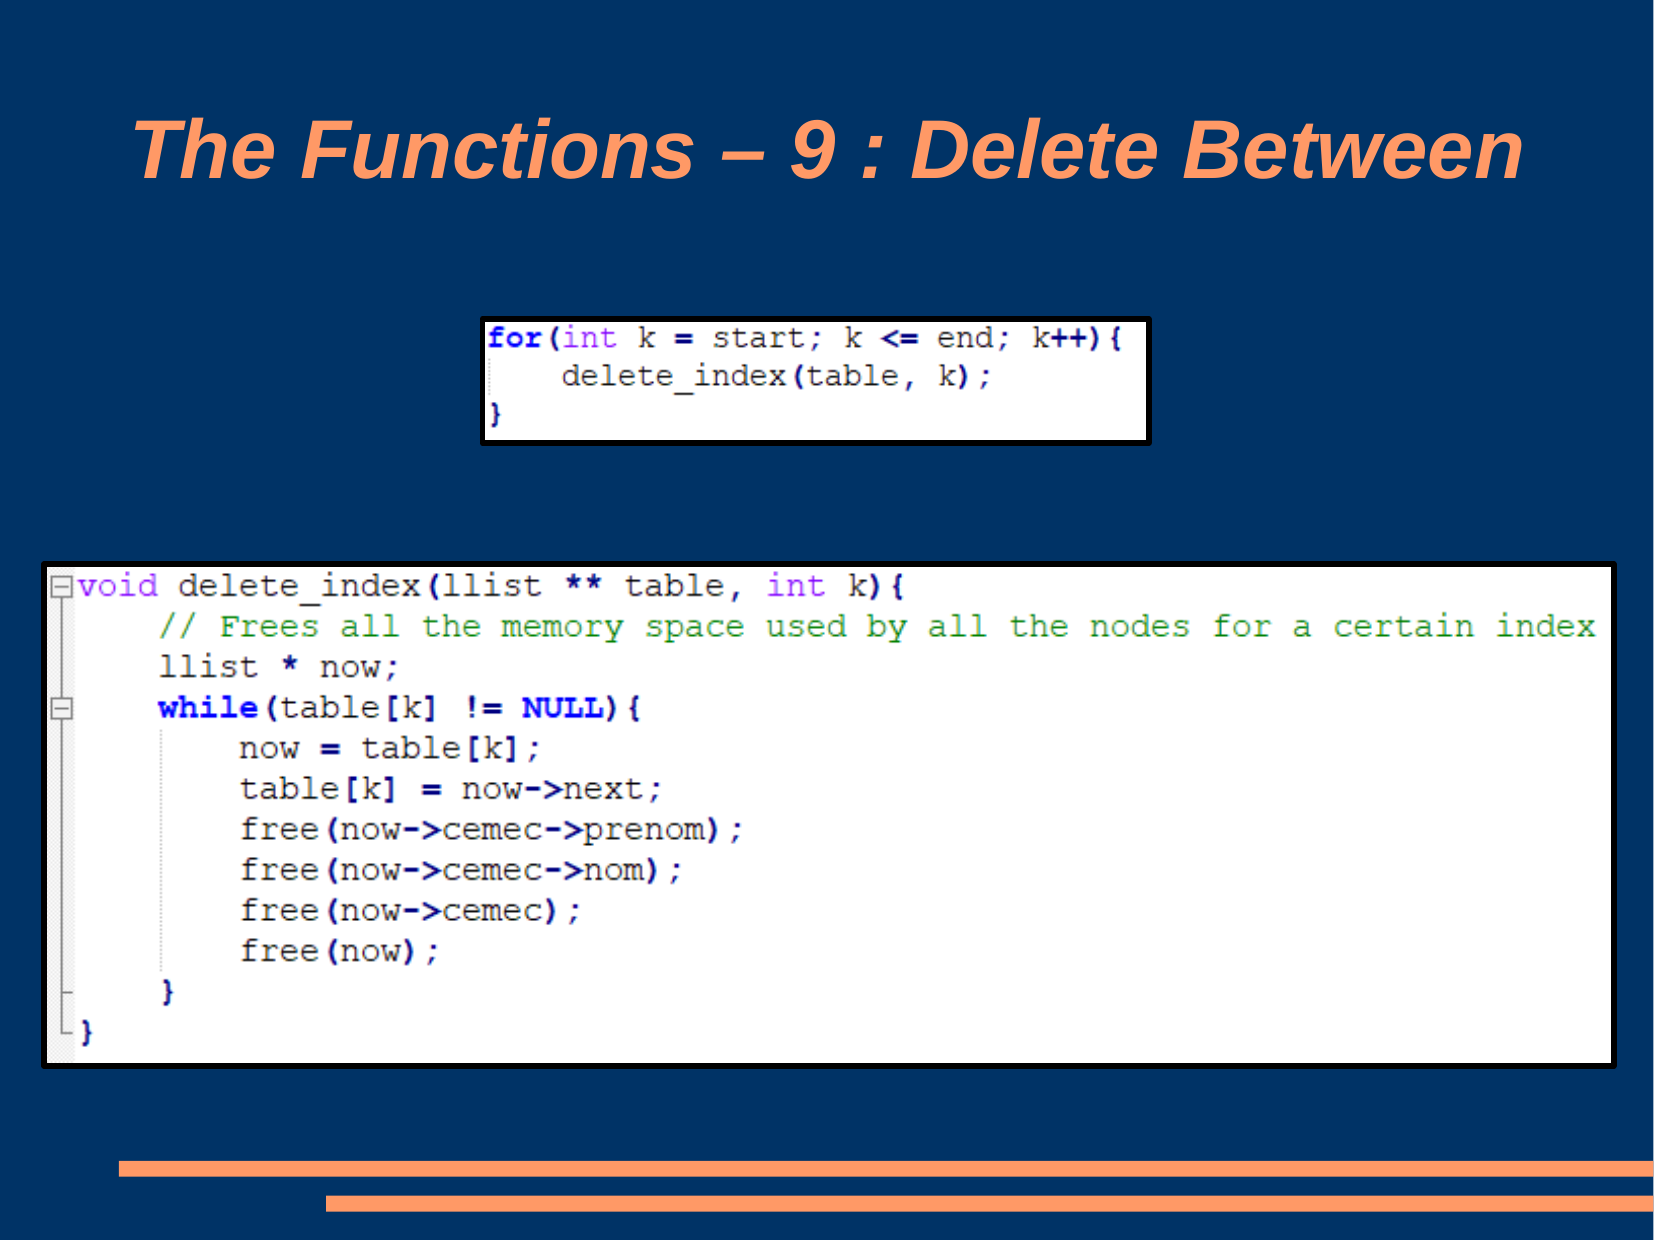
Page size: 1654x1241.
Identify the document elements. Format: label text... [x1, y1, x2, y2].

picture [47, 566, 1611, 1063]
title The Functions – 9 : Delete Between [121, 46, 1534, 254]
picture [485, 322, 1146, 441]
